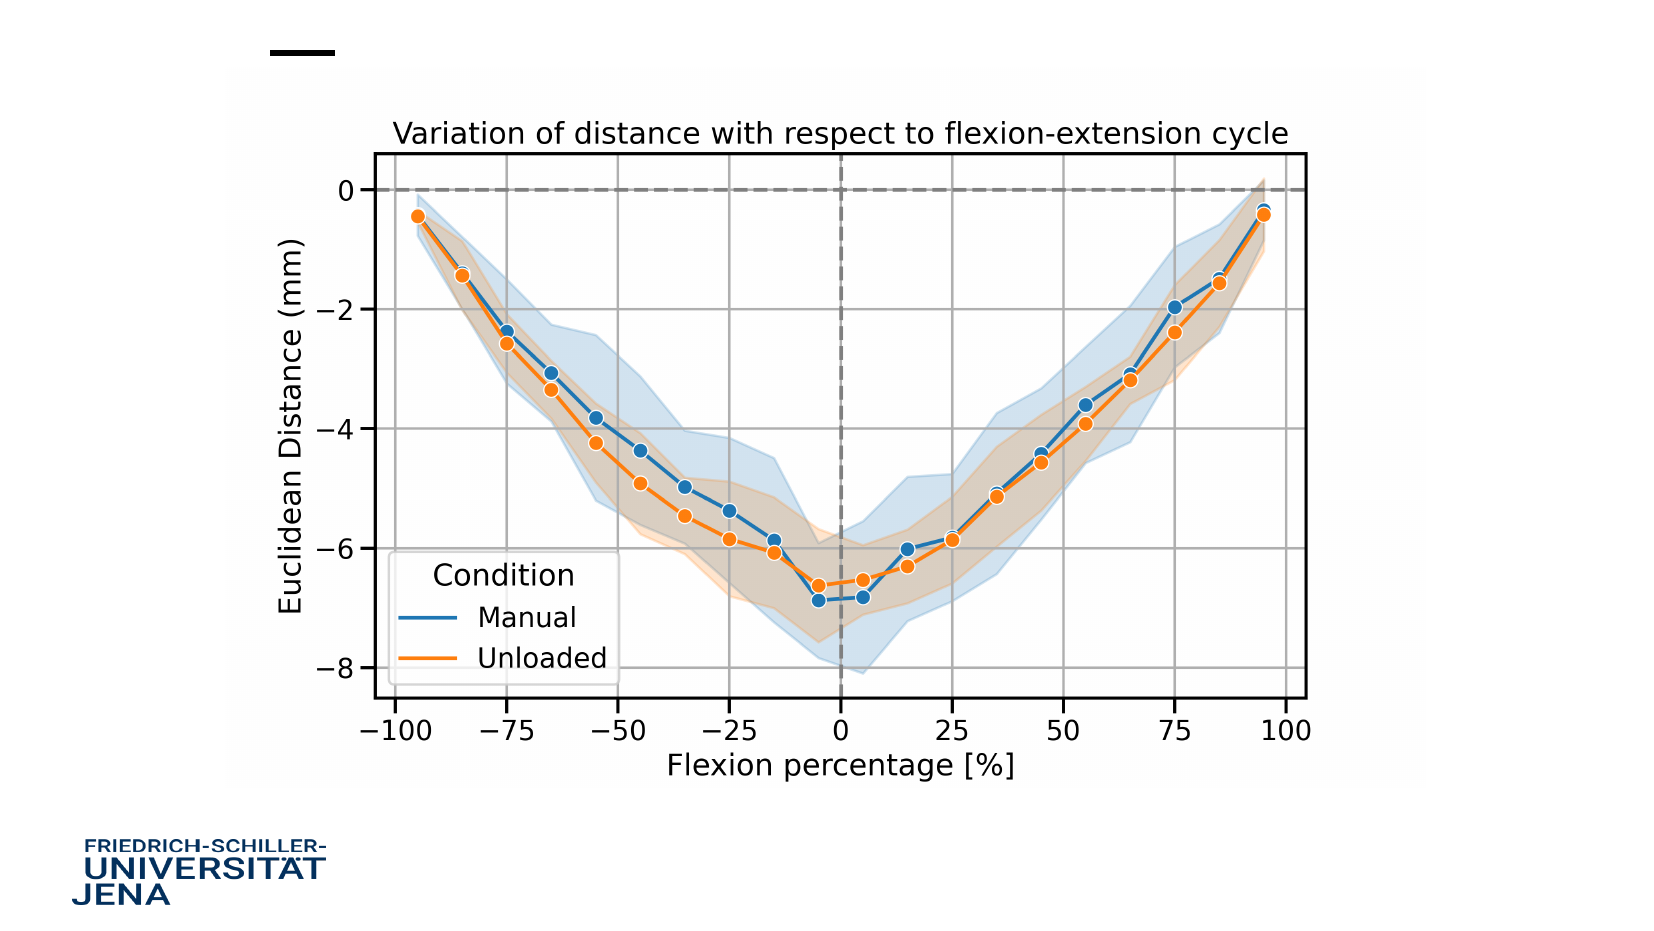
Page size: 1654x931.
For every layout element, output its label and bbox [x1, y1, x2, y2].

picture [72, 839, 326, 905]
picture [225, 67, 1426, 788]
